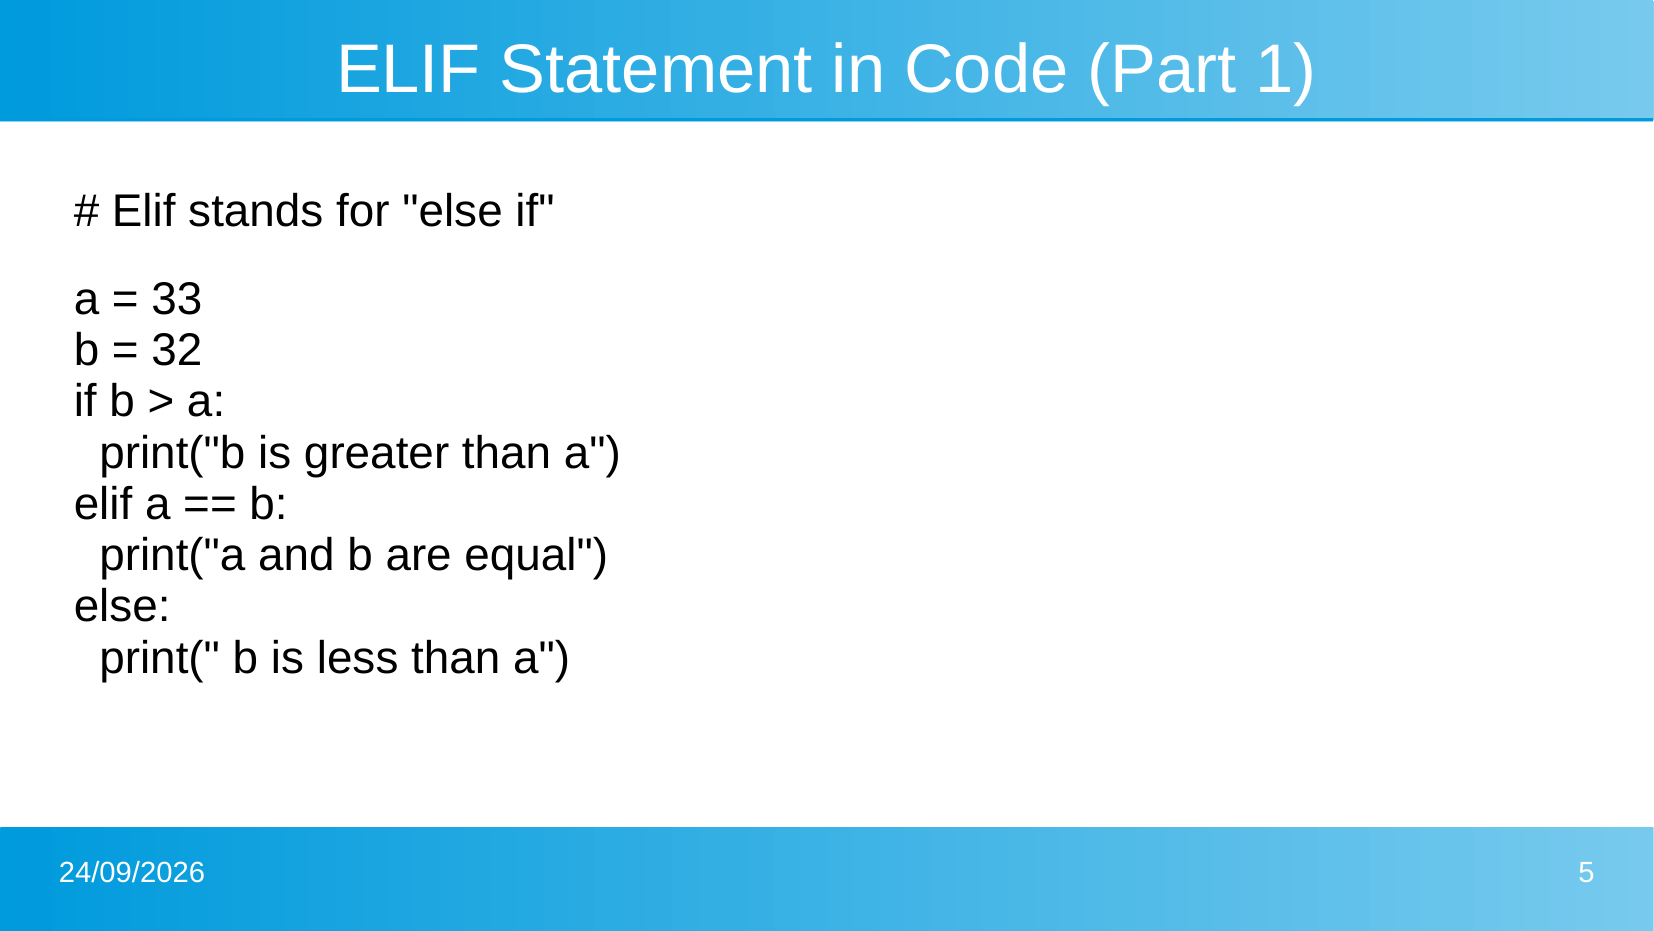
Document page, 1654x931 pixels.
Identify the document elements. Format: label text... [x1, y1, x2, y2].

title ELIF Statement in Code (Part 1) [59, 29, 1595, 108]
text_box # Elif stands for "else if" a = 33 b = 32 if b > a: print("b is greater than a") elif a == b: print("a and b are equal") else: print(" b is less than a") [59, 177, 650, 691]
